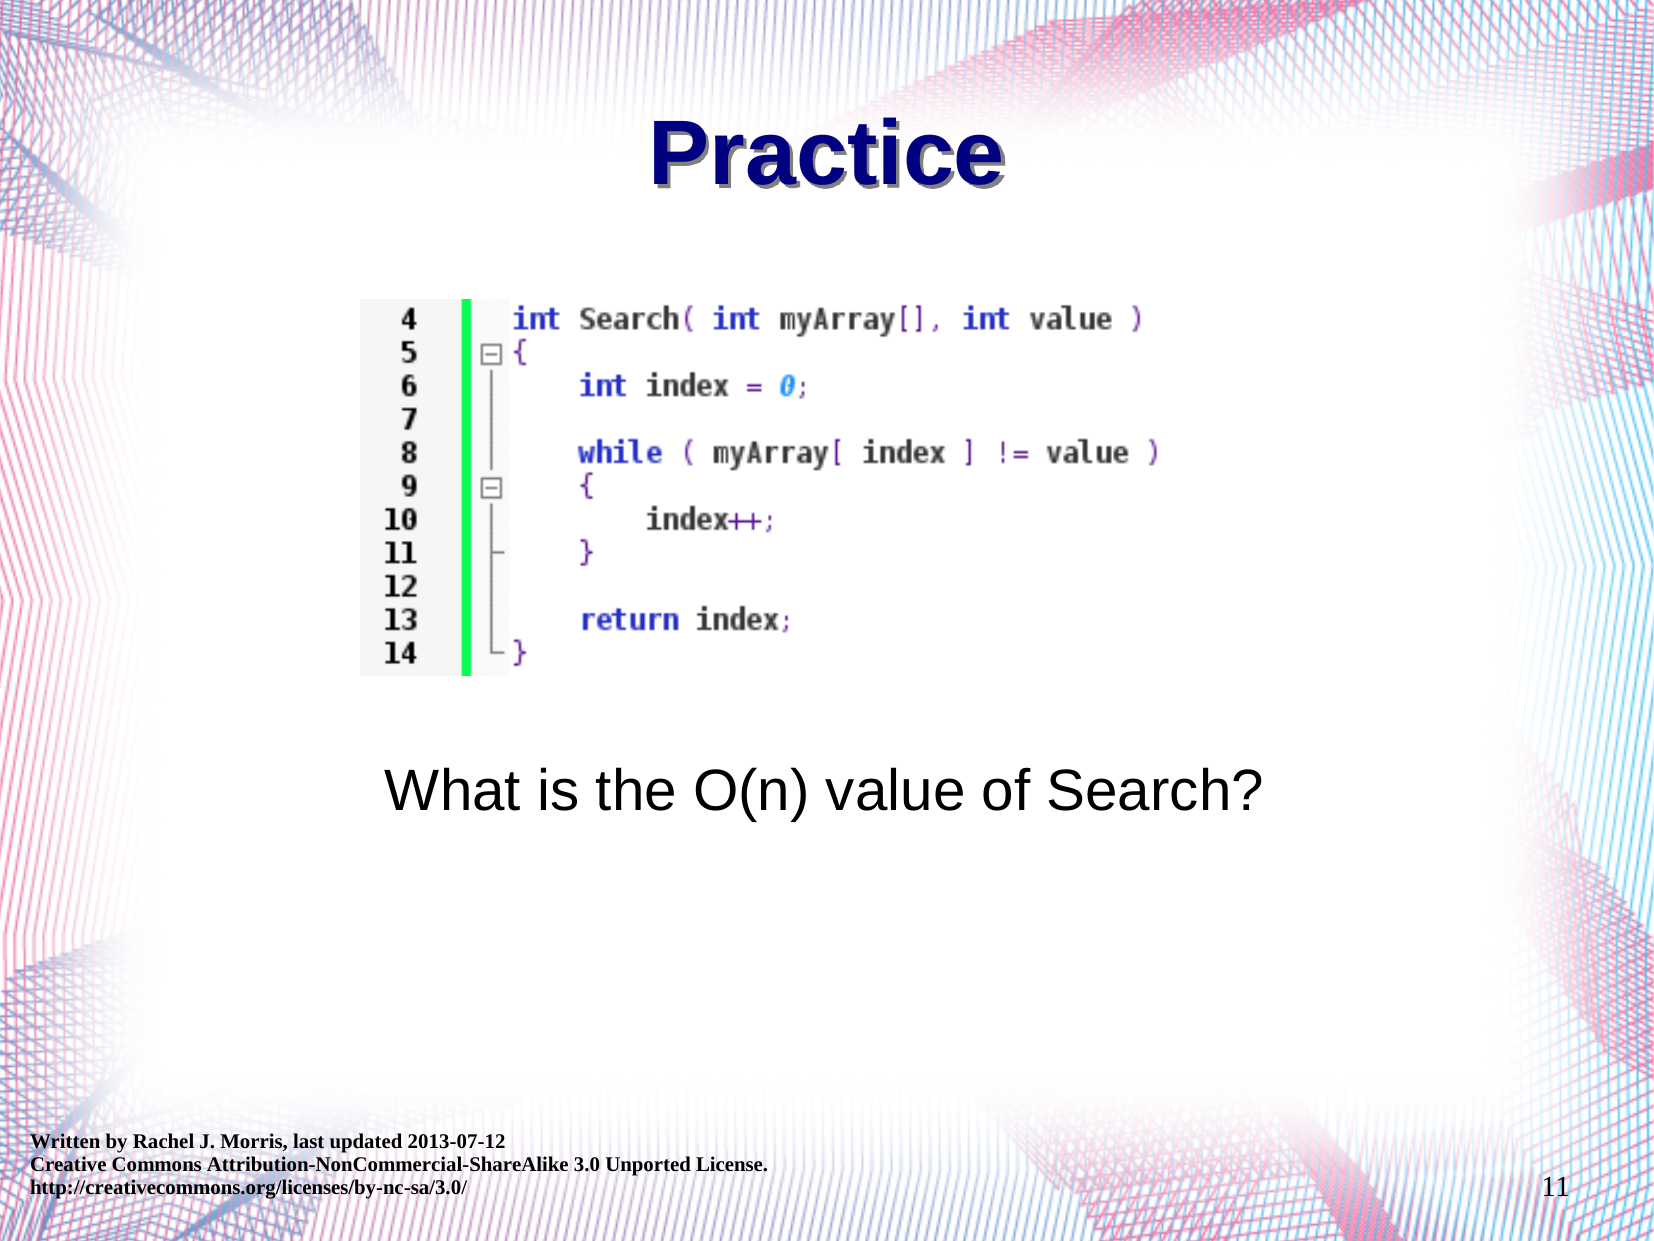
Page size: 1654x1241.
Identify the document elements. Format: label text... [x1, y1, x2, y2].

picture [0, 0, 1654, 1241]
text_box What is the O(n) value of Search? [180, 750, 1471, 830]
title Practice [82, 49, 1571, 257]
